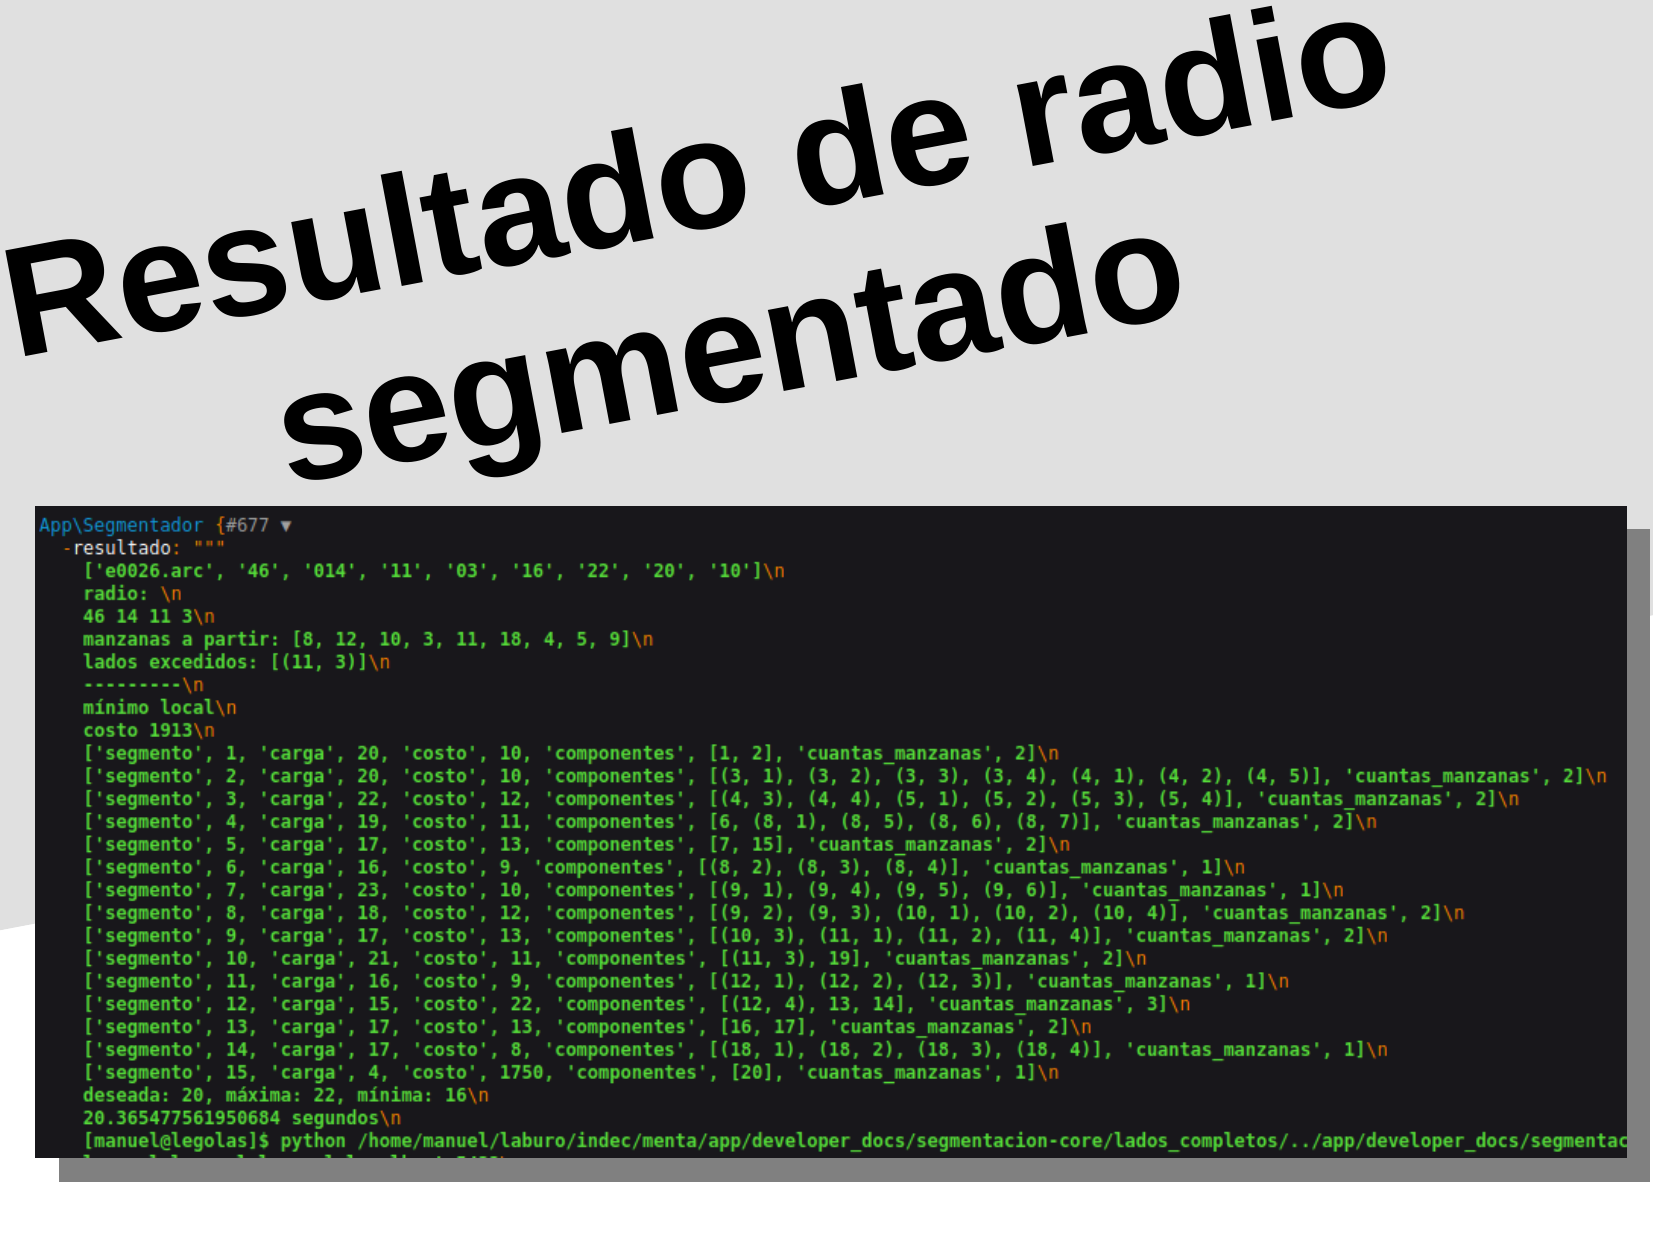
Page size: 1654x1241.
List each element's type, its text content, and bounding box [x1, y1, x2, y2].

title Resultado de radio segmentado [0, 0, 1524, 662]
picture [35, 506, 1627, 1158]
